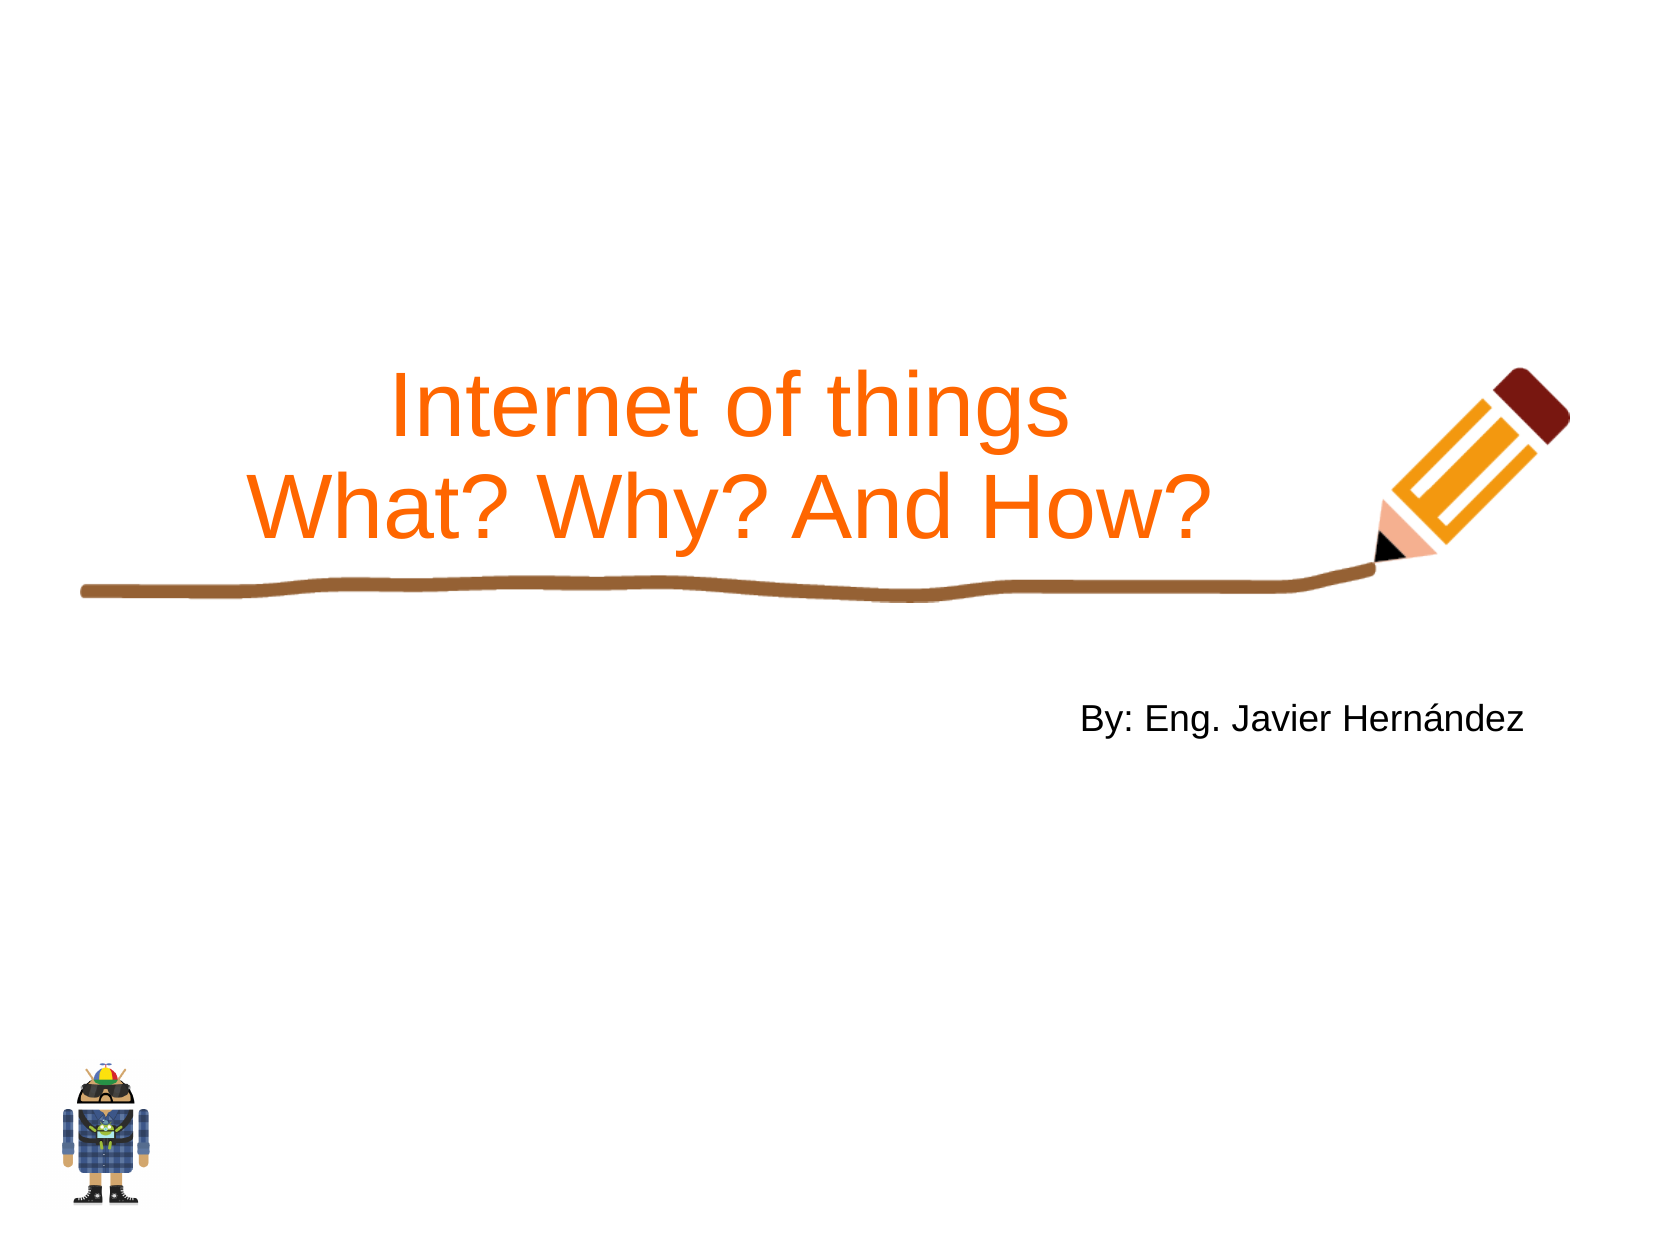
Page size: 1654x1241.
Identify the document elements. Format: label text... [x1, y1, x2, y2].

text_box By: Eng. Javier Hernández [1065, 690, 1576, 751]
picture [80, 367, 1570, 603]
title Internet of things What? Why? And How? [82, 352, 1379, 560]
picture [30, 1059, 181, 1210]
